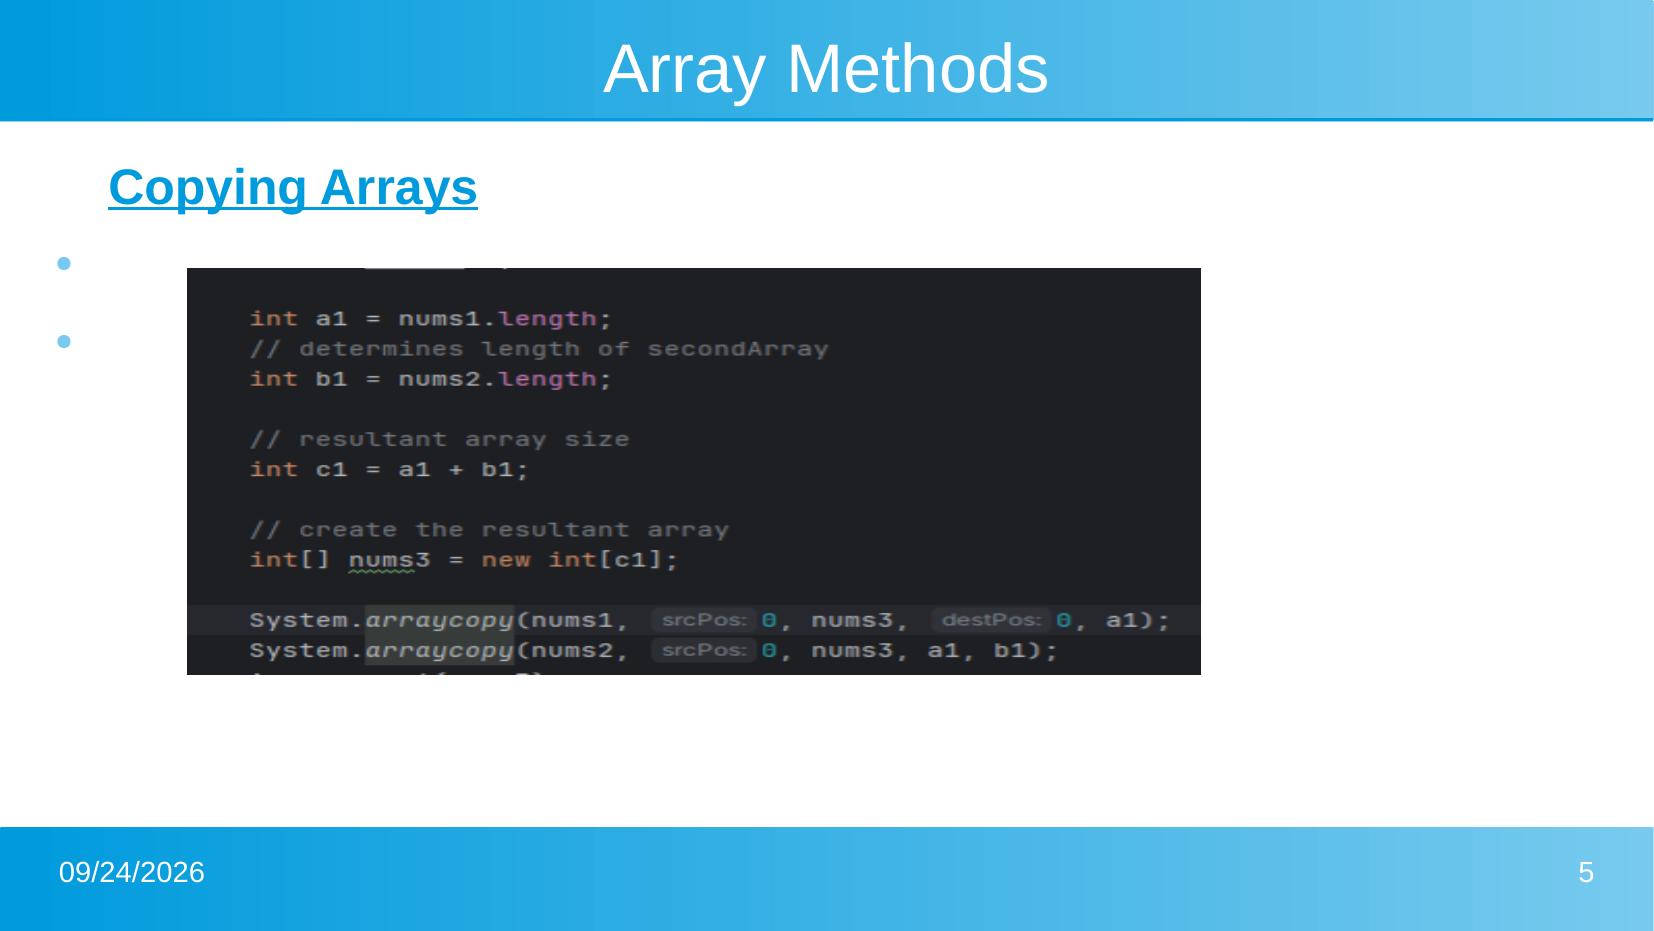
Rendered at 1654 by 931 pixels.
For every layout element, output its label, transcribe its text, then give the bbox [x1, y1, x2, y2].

list Copying Arrays [37, 159, 1573, 751]
title Array Methods [59, 29, 1595, 108]
picture [187, 268, 1201, 676]
